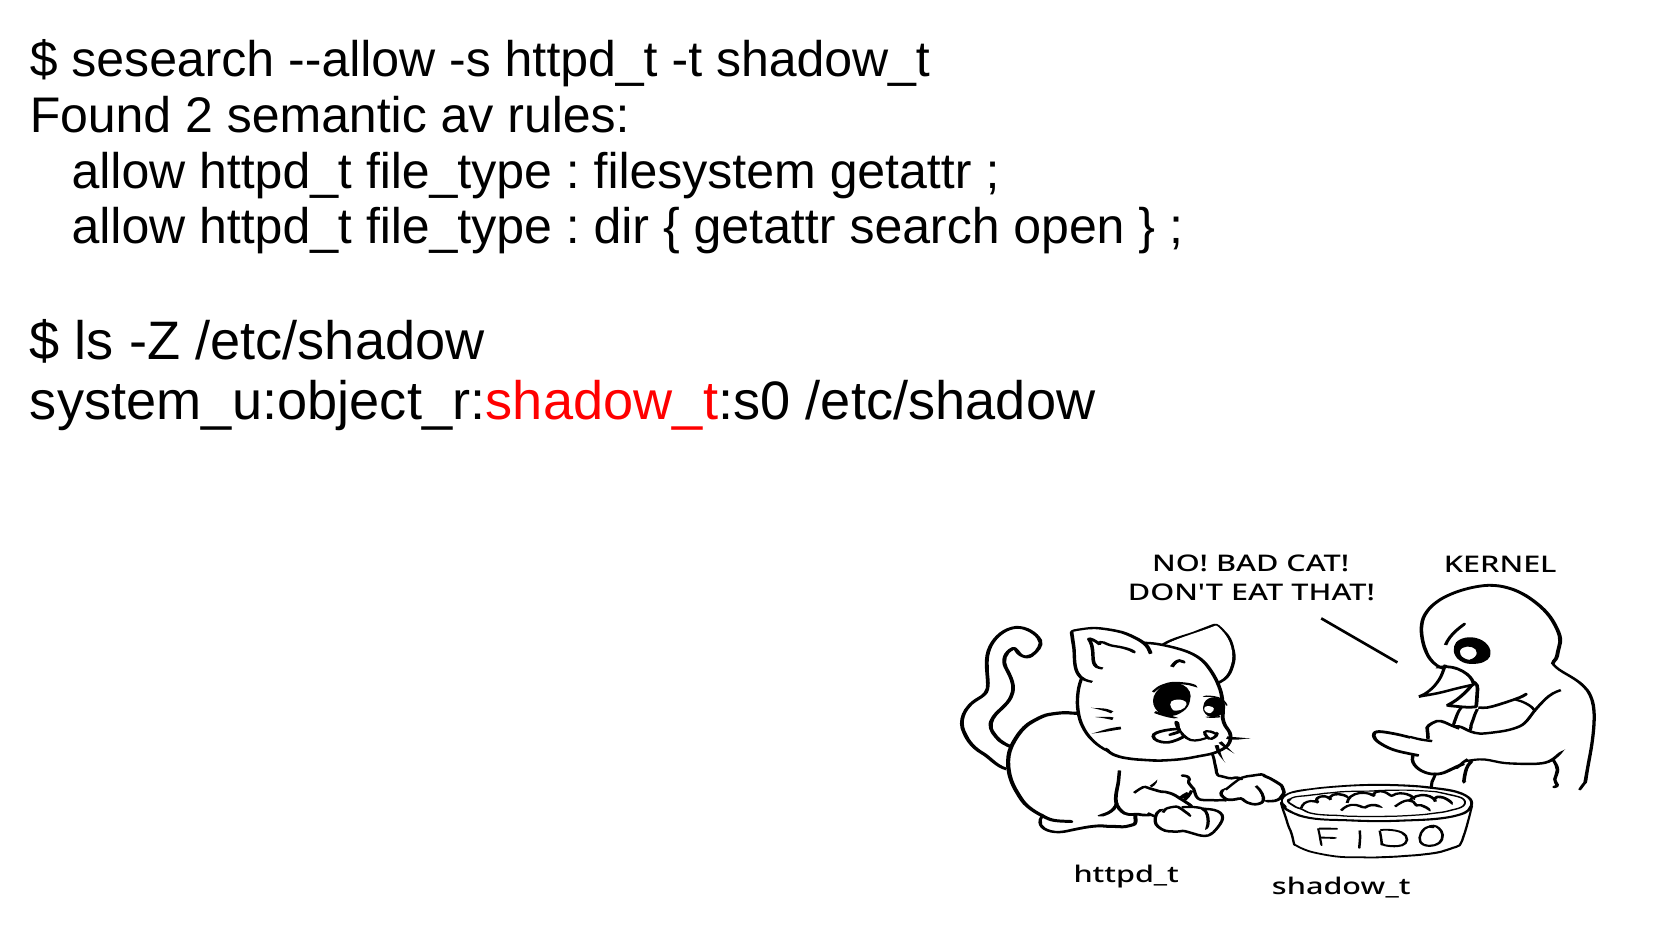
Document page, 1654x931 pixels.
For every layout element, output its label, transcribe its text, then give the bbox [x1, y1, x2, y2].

picture [959, 597, 1596, 900]
text_box $ sesearch --allow -s httpd_t -t shadow_t Found 2 semantic av rules: allow httpd_t file_type : filesystem getattr ; allow httpd_t file_type : dir { getattr search open } ; $ ls -Z /etc/shadow system_u:object_r:shadow_t:s0 /etc/shadow [14, 23, 1654, 597]
